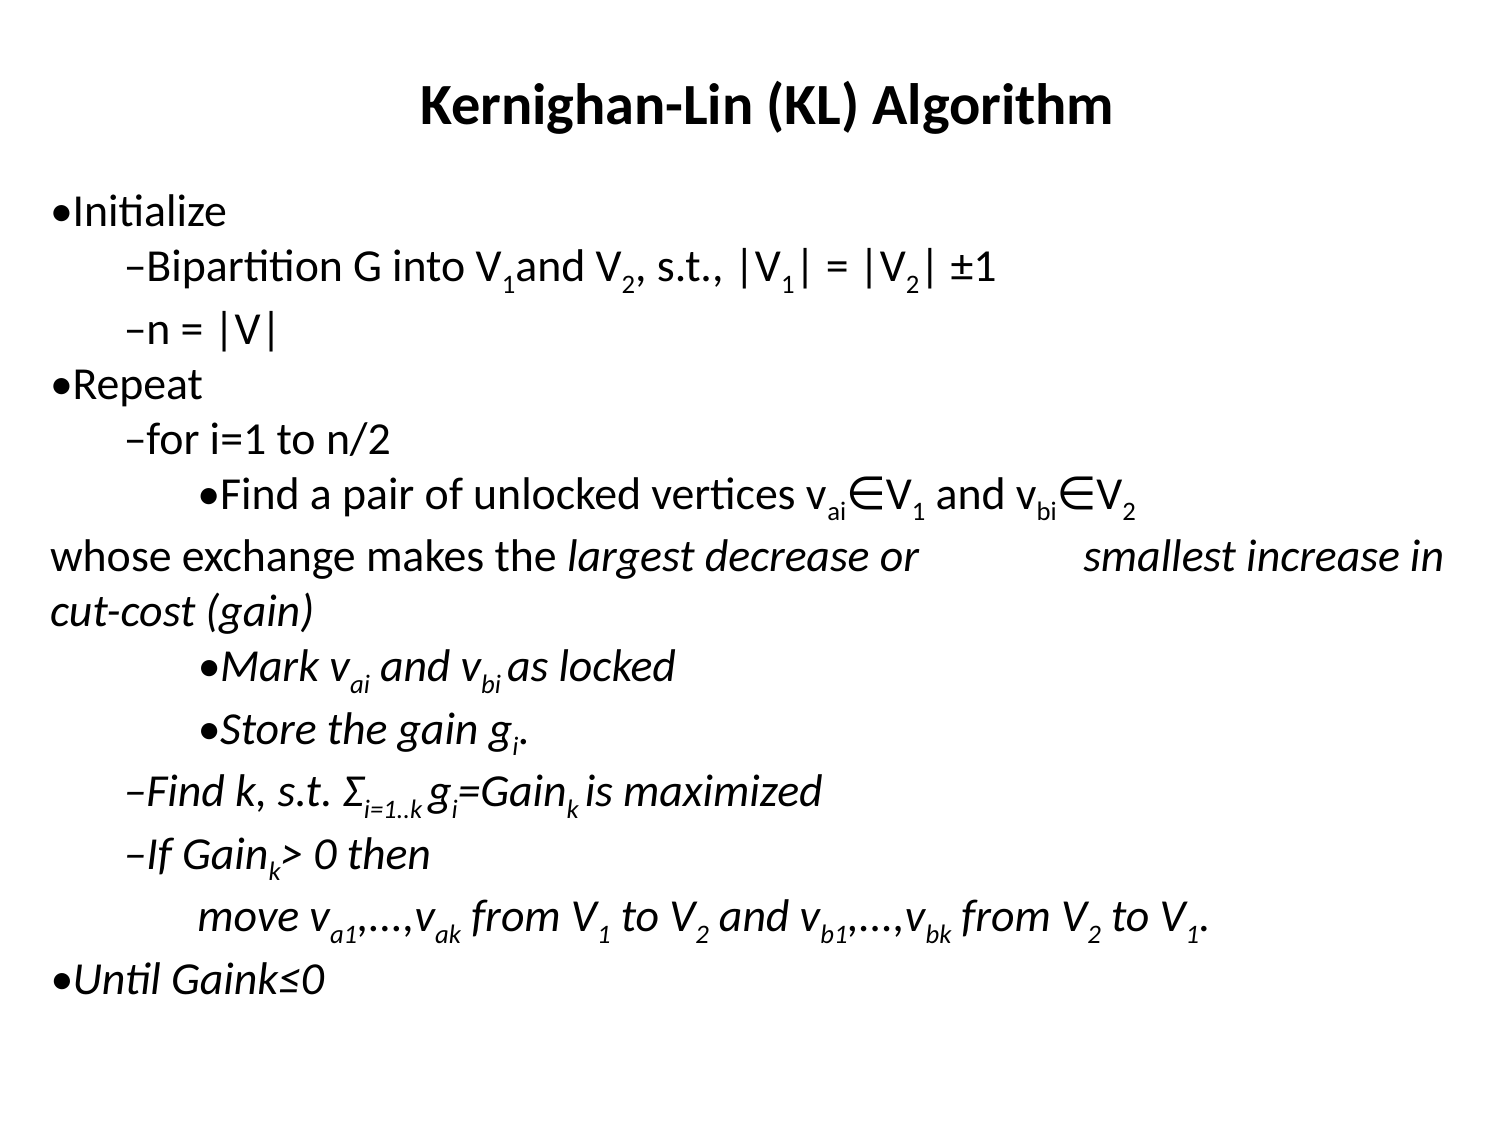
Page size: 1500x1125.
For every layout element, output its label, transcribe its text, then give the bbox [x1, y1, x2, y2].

text_box Kernighan-Lin (KL) Algorithm •Initialize –Bipartition G into V1and V2, s.t., |V1| = |V2| ±1 –n = |V| •Repeat –for i=1 to n/2 •Find a pair of unlocked vertices vai∈V1 and vbi∈V2 whose exchange makes the largest decrease or smallest increase in cut-cost (gain) •Mark vai and vbi as locked •Store the gain gi. –Find k, s.t. Σi=1..k gi=Gaink is maximized –If Gaink> 0 then move va1,...,vak from V1 to V2 and vb1,...,vbk from V2 to V1. •Until Gaink≤0 [35, 58, 1500, 1012]
